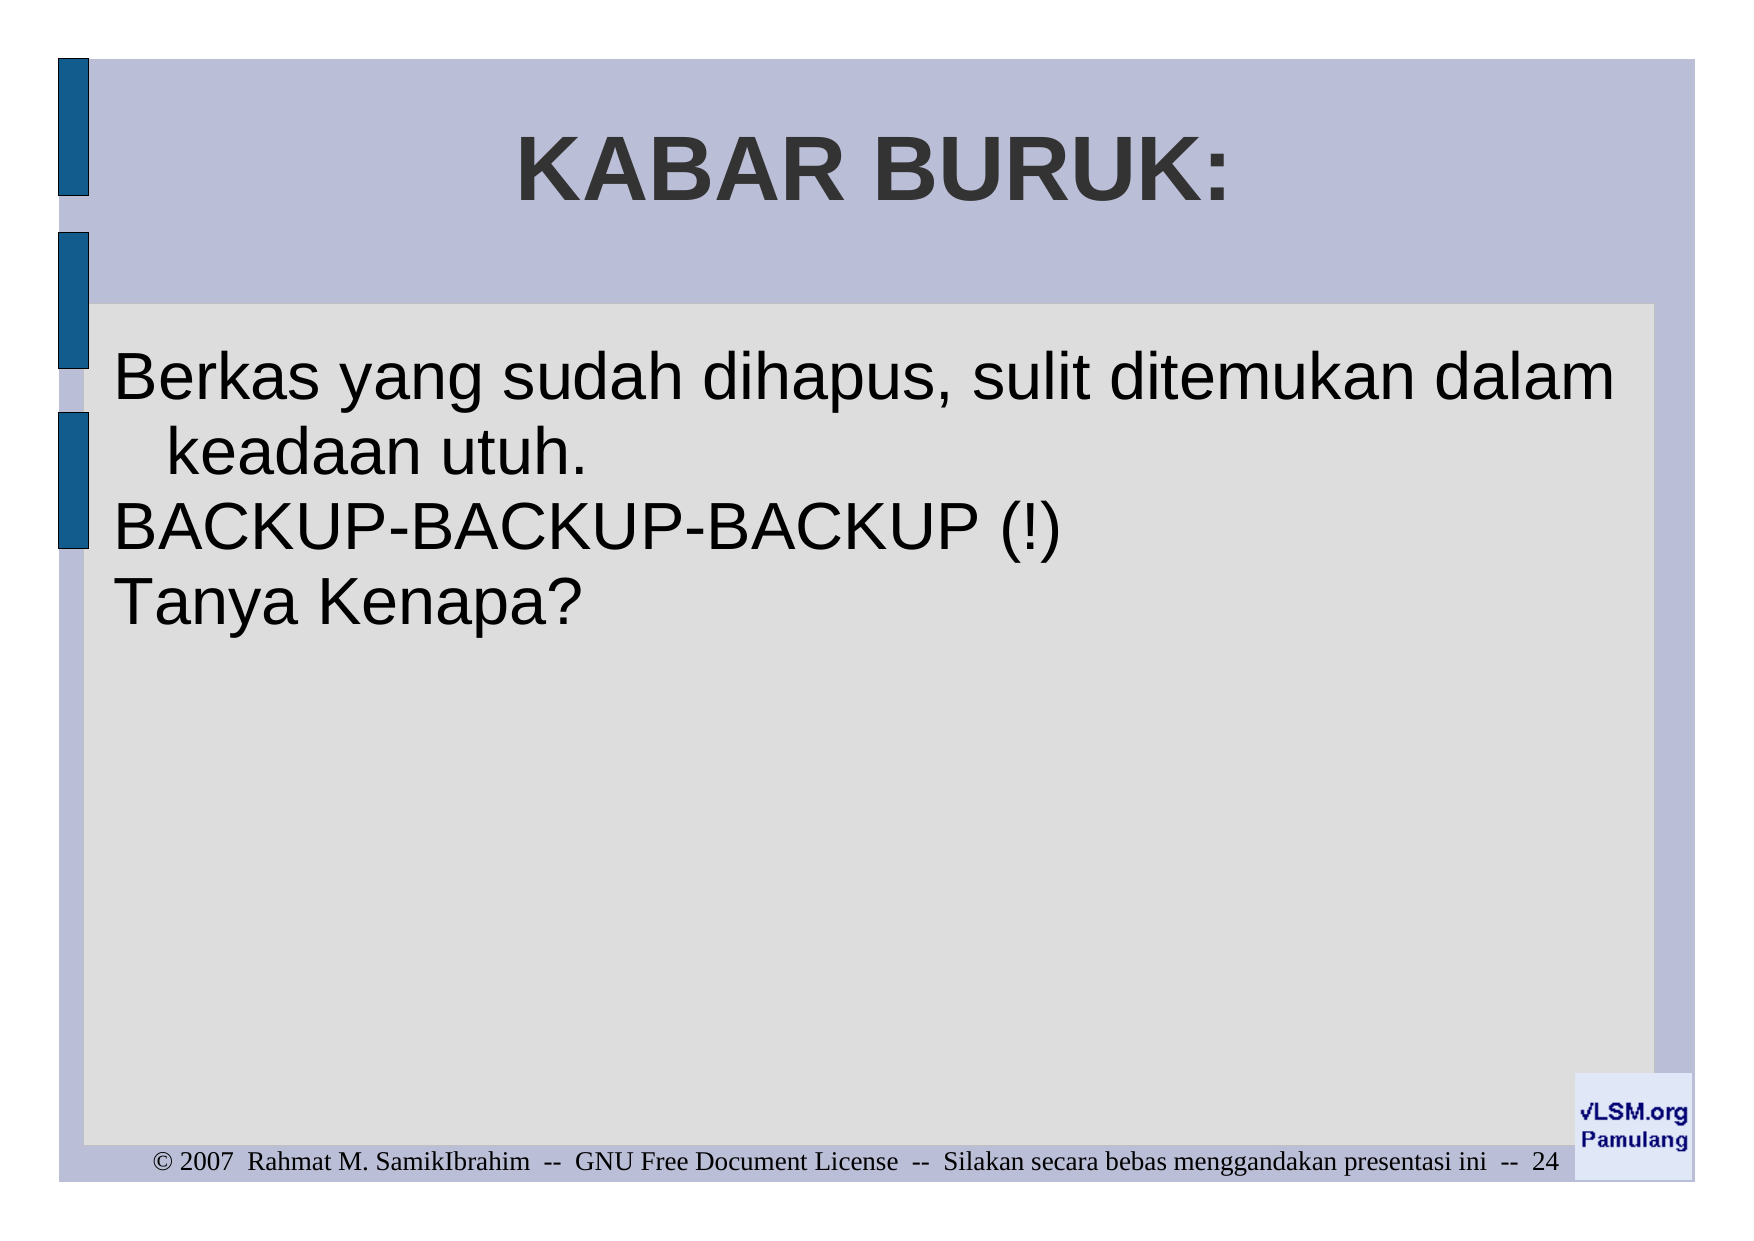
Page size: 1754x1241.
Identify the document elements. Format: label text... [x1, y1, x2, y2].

title KABAR BURUK: [95, 74, 1655, 263]
picture [1575, 1073, 1692, 1180]
list Berkas yang sudah dihapus, sulit ditemukan dalam keadaan utuh. BACKUP-BACKUP-BACKUP (!) Tanya Kenapa? [96, 339, 1656, 922]
